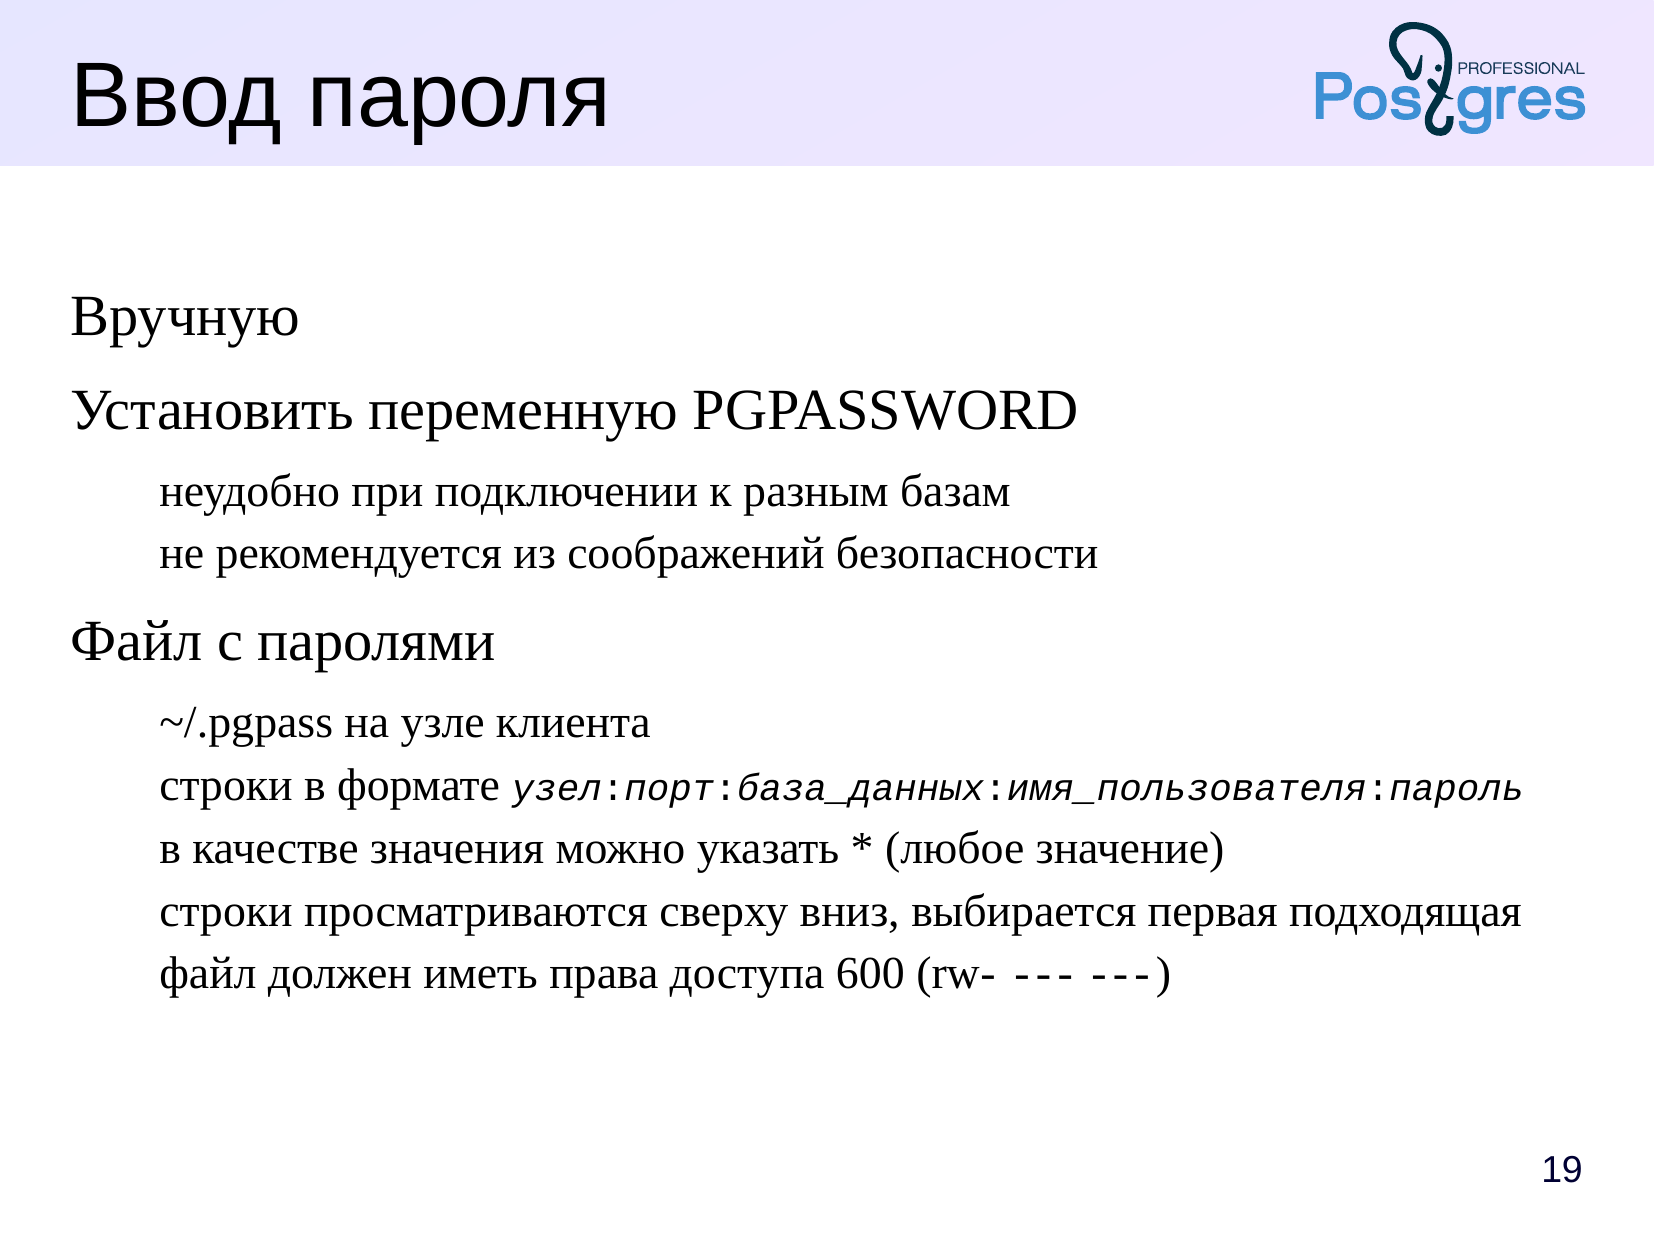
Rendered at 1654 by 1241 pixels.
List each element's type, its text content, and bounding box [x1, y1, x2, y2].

title Ввод пароля [70, 43, 1276, 147]
list Вручную Установить переменную PGPASSWORD неудобно при подключении к разным базам не рекомендуется из соображений безопасности Файл с паролями ~/.pgpass на узле клиента строки в формате узел:порт:база_данных:имя_пользователя:пароль в качестве значения можно указать * (любое значение) строки просматриваются сверху вниз, выбирается первая подходящая файл должен иметь права доступа 600 (rw-------) [70, 283, 1583, 1141]
